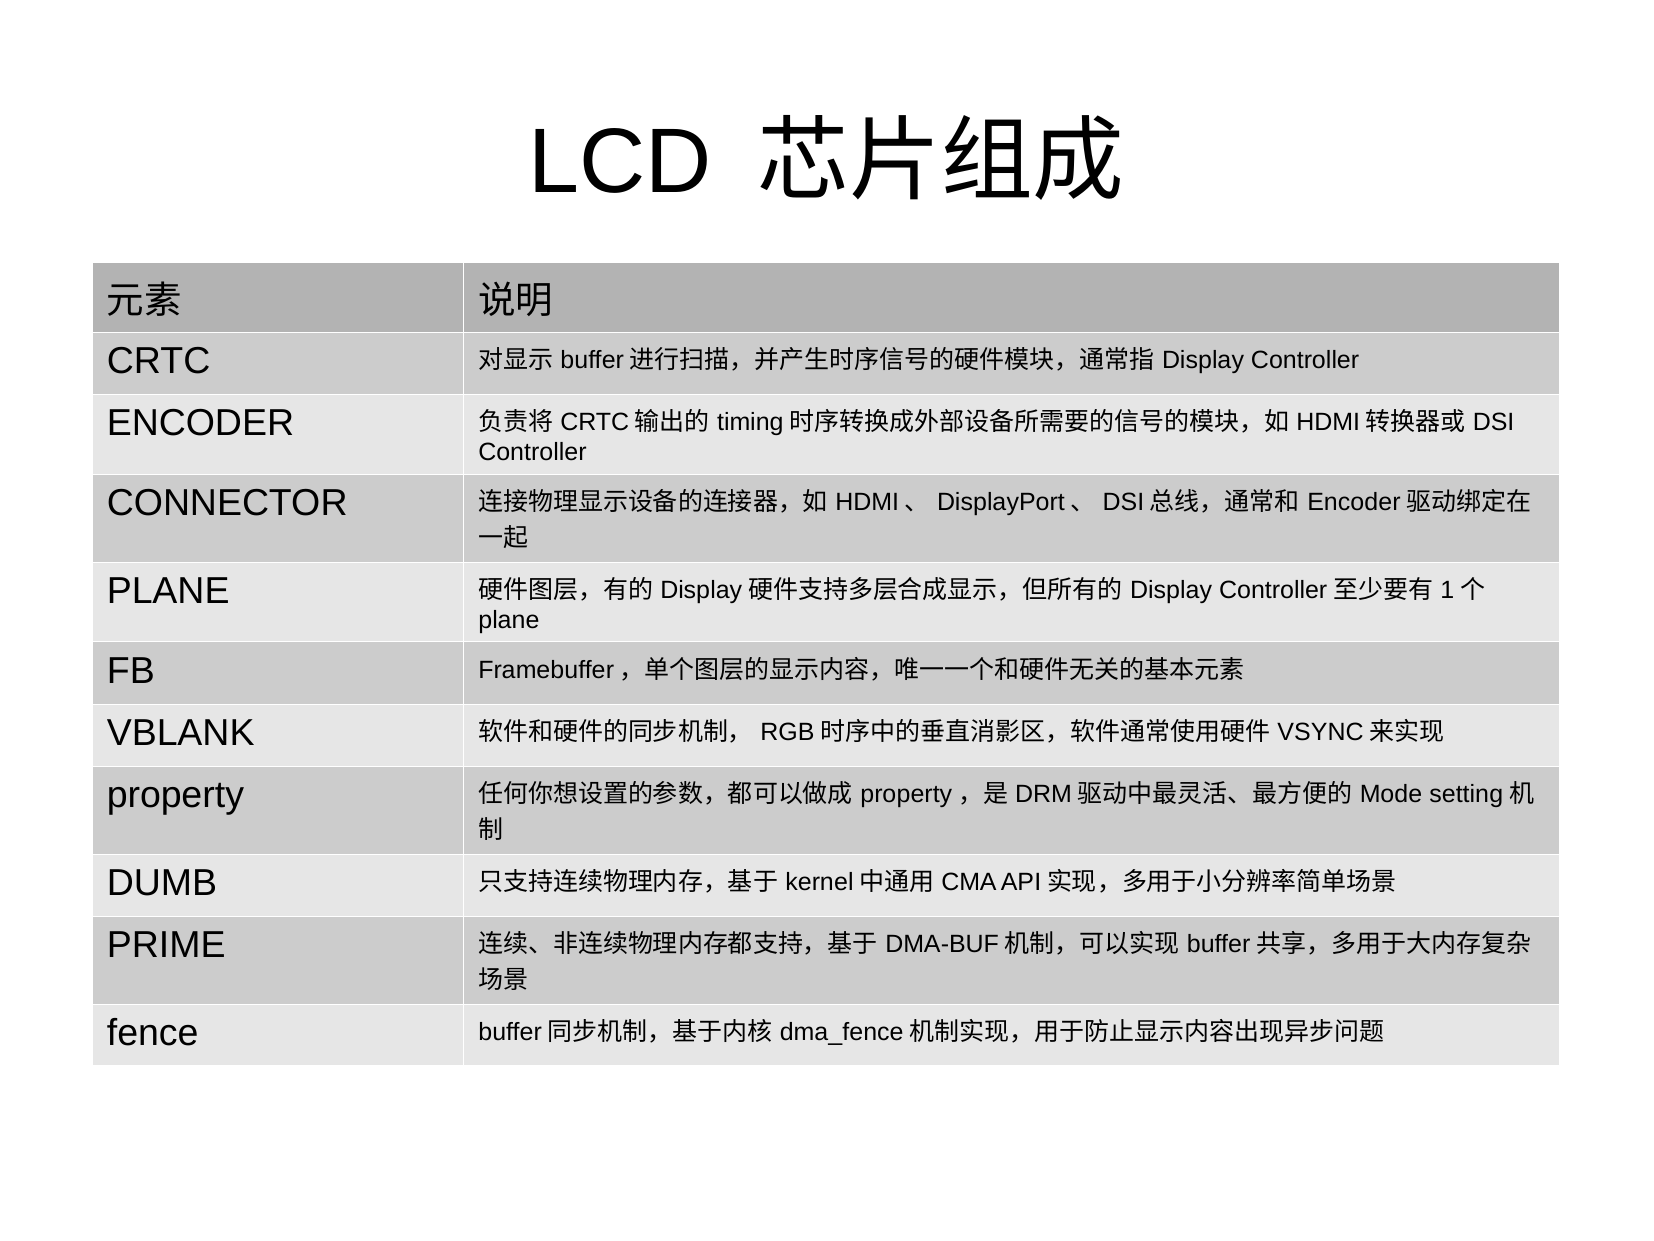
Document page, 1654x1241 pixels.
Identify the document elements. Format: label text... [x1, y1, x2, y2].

table_cell buffer同步机制，基于内核dma_fence机制实现，用于防止显示内容出现异步问题 [464, 1005, 1559, 1065]
table_cell ENCODER [93, 395, 463, 474]
table_cell 只支持连续物理内存，基于kernel中通用CMA API实现，多用于小分辨率简单场景 [464, 855, 1559, 916]
table_cell PRIME [93, 917, 463, 1004]
table_cell VBLANK [93, 705, 463, 766]
table_cell 对显示buffer进行扫描，并产生时序信号的硬件模块，通常指Display Controller [464, 333, 1559, 394]
table_cell property [93, 767, 463, 854]
table_cell 连接物理显示设备的连接器，如HDMI、DisplayPort、DSI总线，通常和Encoder驱动绑定在一起 [464, 475, 1559, 562]
table_header 元素 [93, 263, 463, 332]
table_cell 连续、非连续物理内存都支持，基于DMA-BUF机制，可以实现buffer共享，多用于大内存复杂场景 [464, 917, 1559, 1004]
table_cell 硬件图层，有的Display硬件支持多层合成显示，但所有的Display Controller至少要有1个plane [464, 563, 1559, 641]
table_cell 软件和硬件的同步机制，RGB时序中的垂直消影区，软件通常使用硬件VSYNC来实现 [464, 705, 1559, 766]
table_cell CONNECTOR [93, 475, 463, 562]
table_cell PLANE [93, 563, 463, 641]
table_cell fence [93, 1005, 463, 1065]
table_cell FB [93, 642, 463, 704]
table_cell DUMB [93, 855, 463, 916]
title LCD 芯片组成 [82, 49, 1571, 257]
table_header 说明 [464, 263, 1559, 332]
table_cell 任何你想设置的参数，都可以做成property，是DRM驱动中最灵活、最方便的Mode setting机制 [464, 767, 1559, 854]
table_cell Framebuffer，单个图层的显示内容，唯一一个和硬件无关的基本元素 [464, 642, 1559, 704]
table_cell CRTC [93, 333, 463, 394]
table_cell 负责将CRTC输出的timing时序转换成外部设备所需要的信号的模块，如HDMI转换器或DSI Controller [464, 395, 1559, 474]
